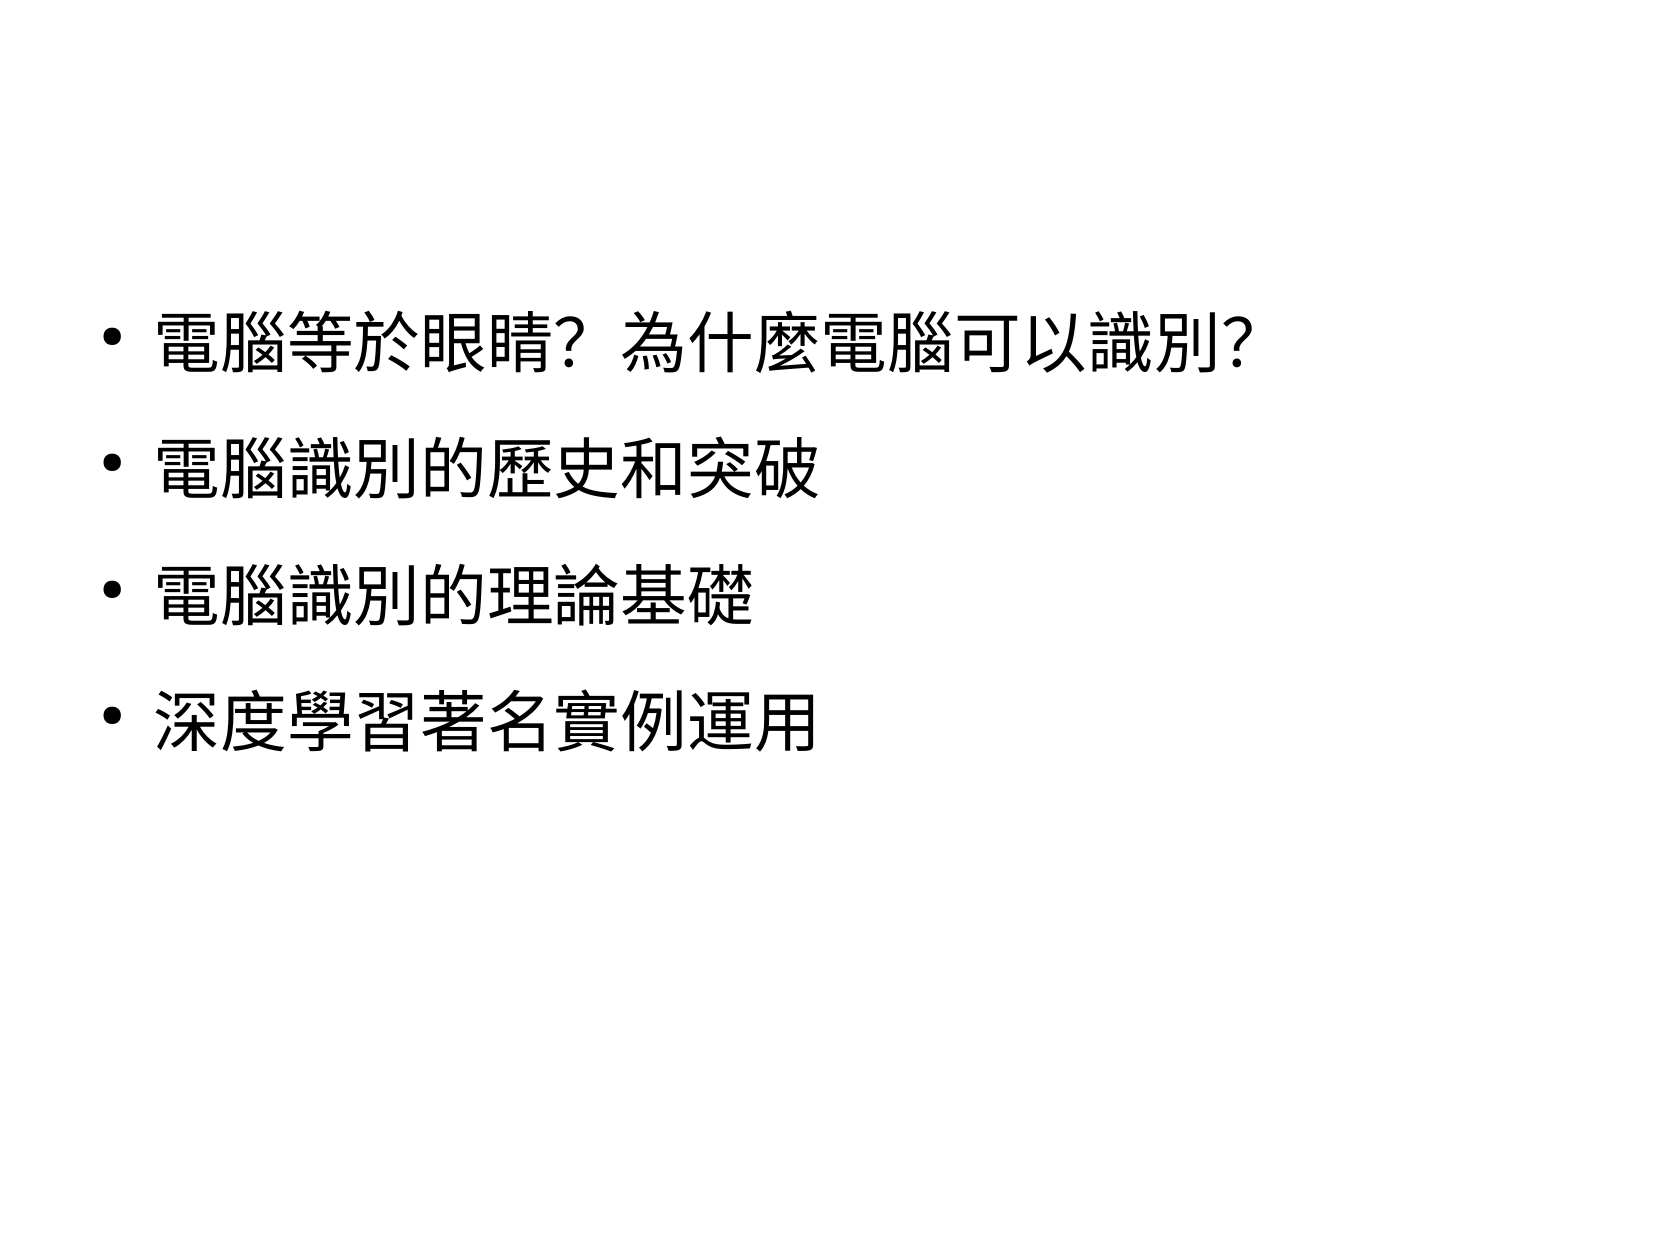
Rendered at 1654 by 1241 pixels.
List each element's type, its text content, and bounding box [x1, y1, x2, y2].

list 電腦等於眼睛？為什麼電腦可以識別？ 電腦識別的歷史和突破 電腦識別的理論基礎 深度學習著名實例運用 [82, 290, 1571, 1109]
